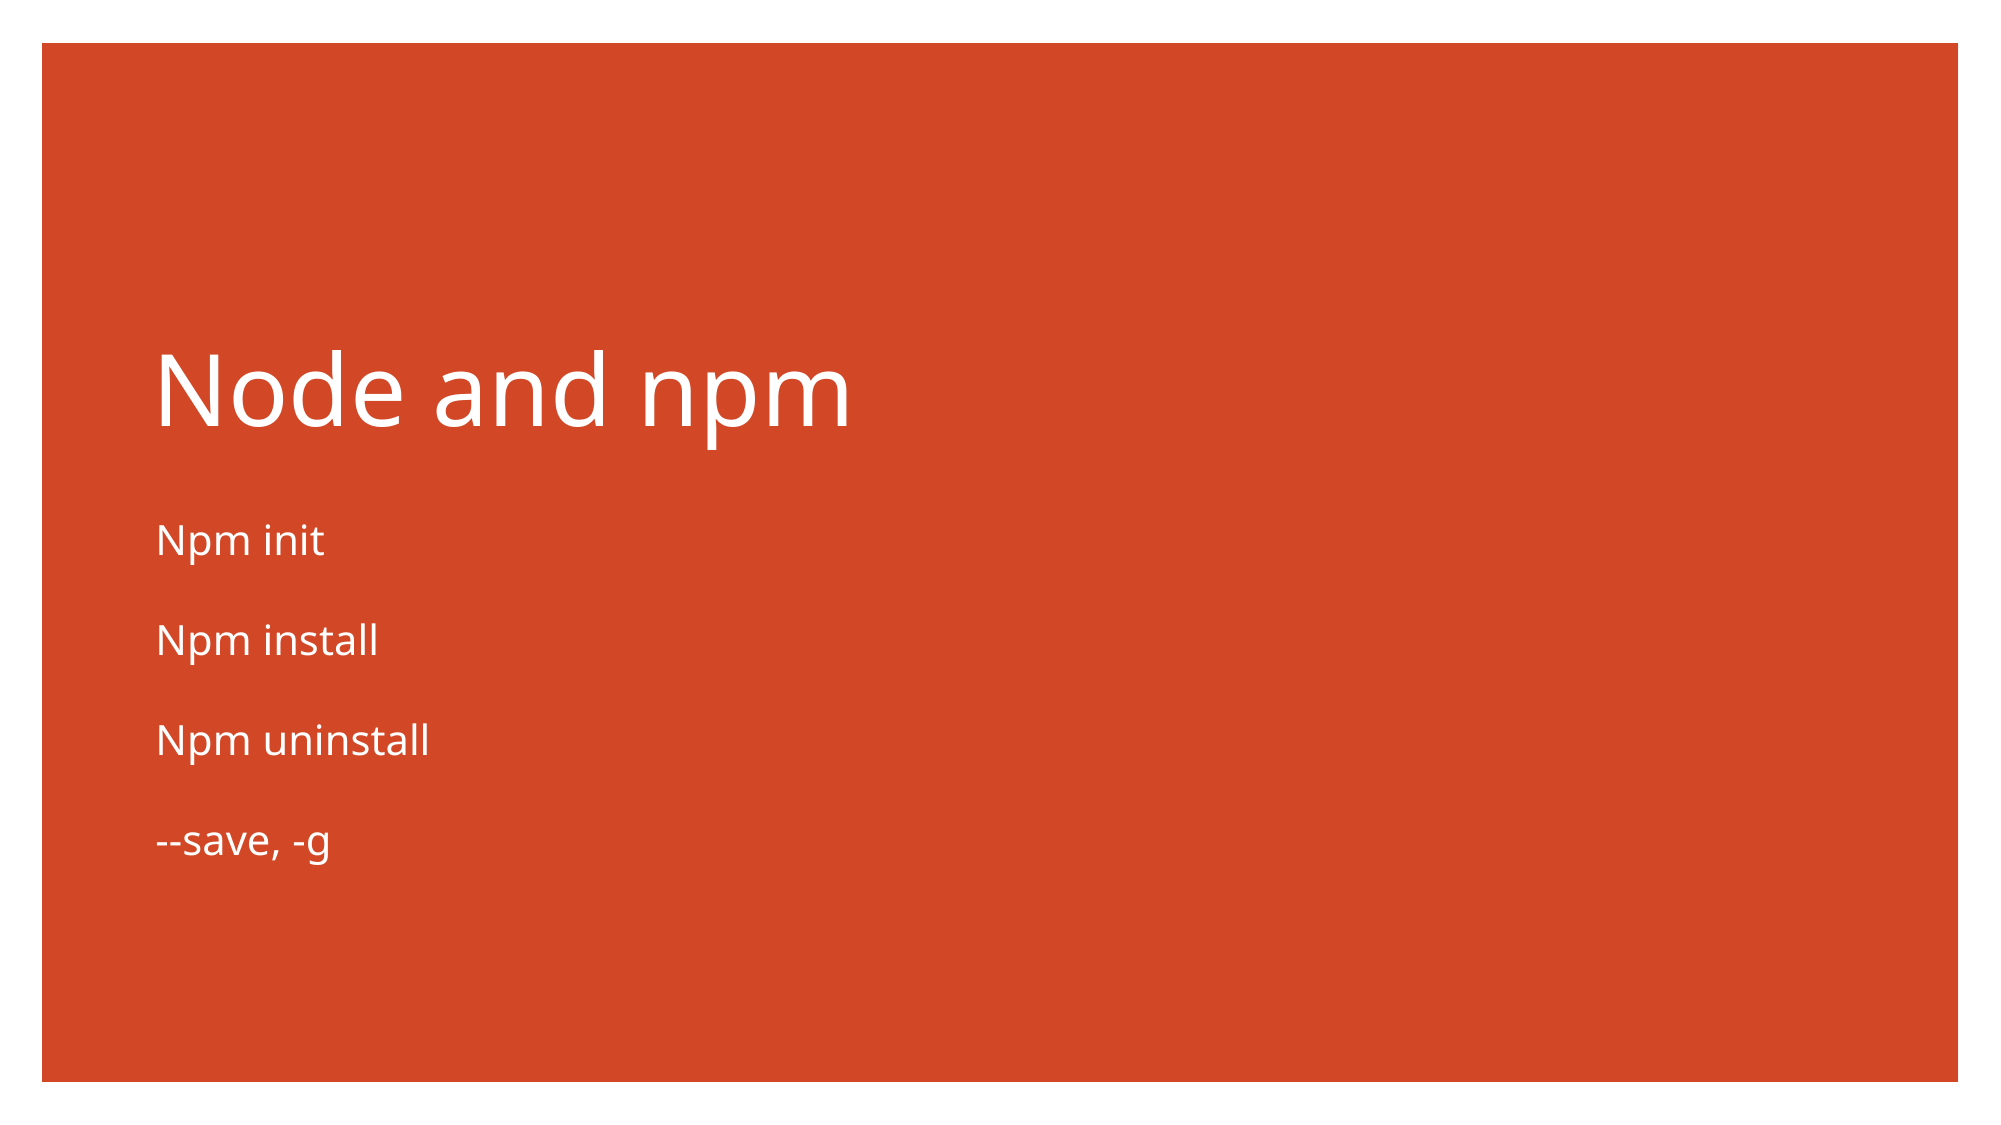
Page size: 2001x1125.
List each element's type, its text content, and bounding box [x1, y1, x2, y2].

title Node and npm [137, 190, 1863, 583]
subtitle Npm init Npm install Npm uninstall --save, -g [140, 481, 1713, 668]
